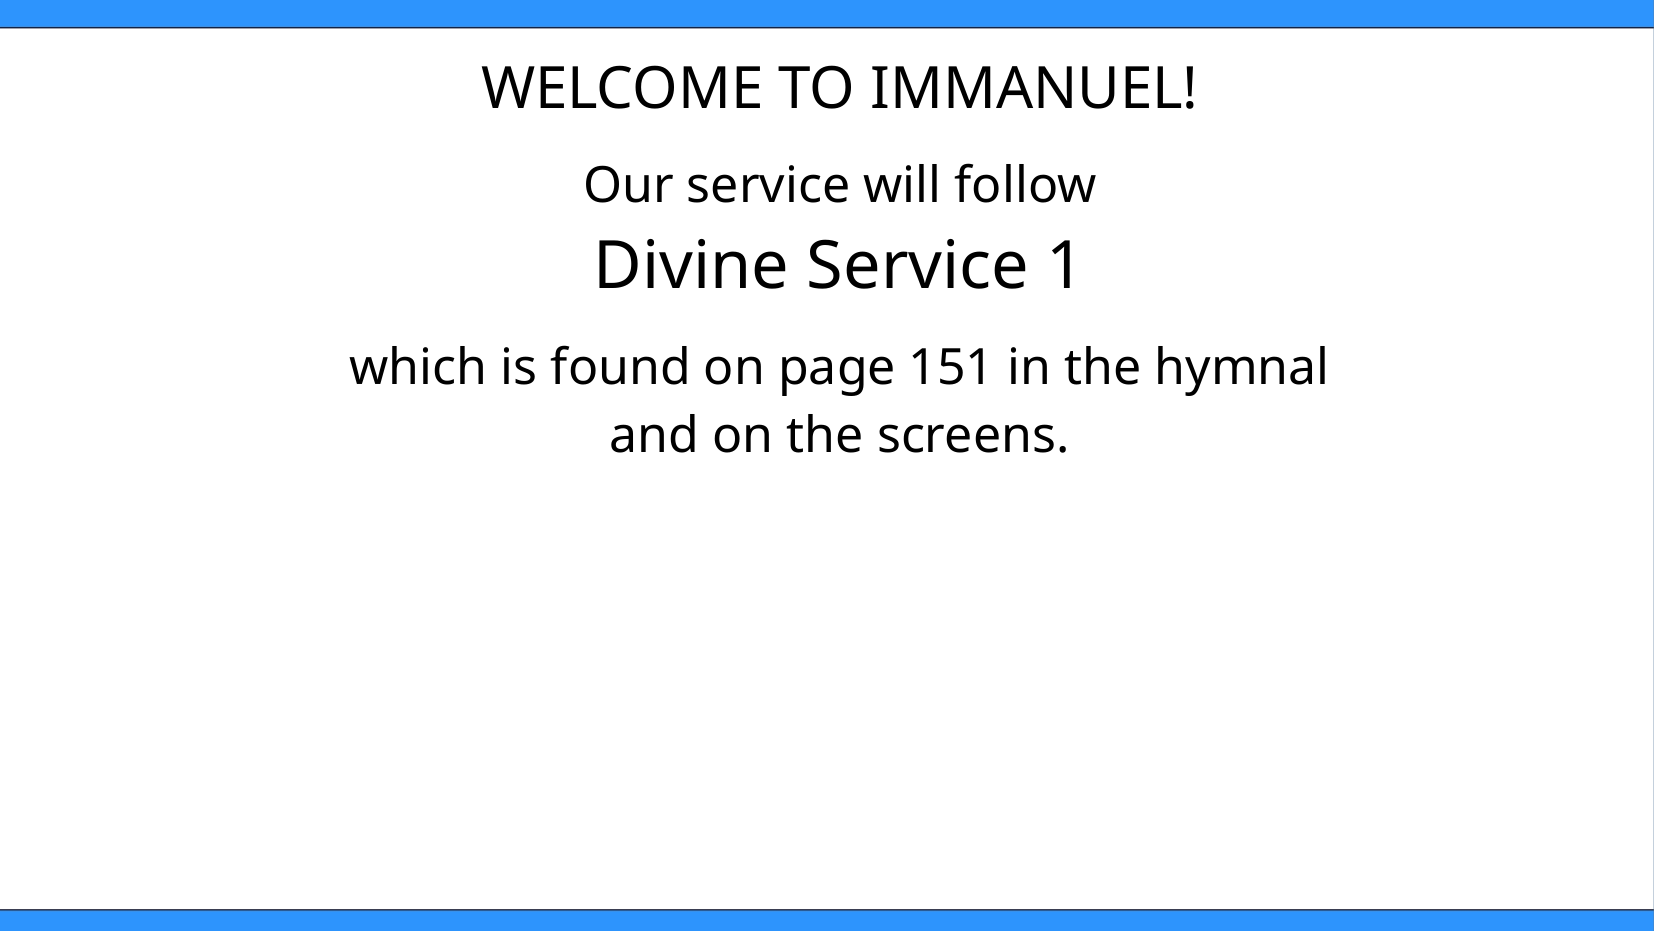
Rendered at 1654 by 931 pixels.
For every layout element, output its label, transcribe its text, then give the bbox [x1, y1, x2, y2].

text_box WELCOME TO IMMANUEL! Our service will follow Divine Service 1 which is found on page 151 in the hymnal and on the screens. [165, 39, 1516, 465]
picture [0, 0, 1654, 931]
